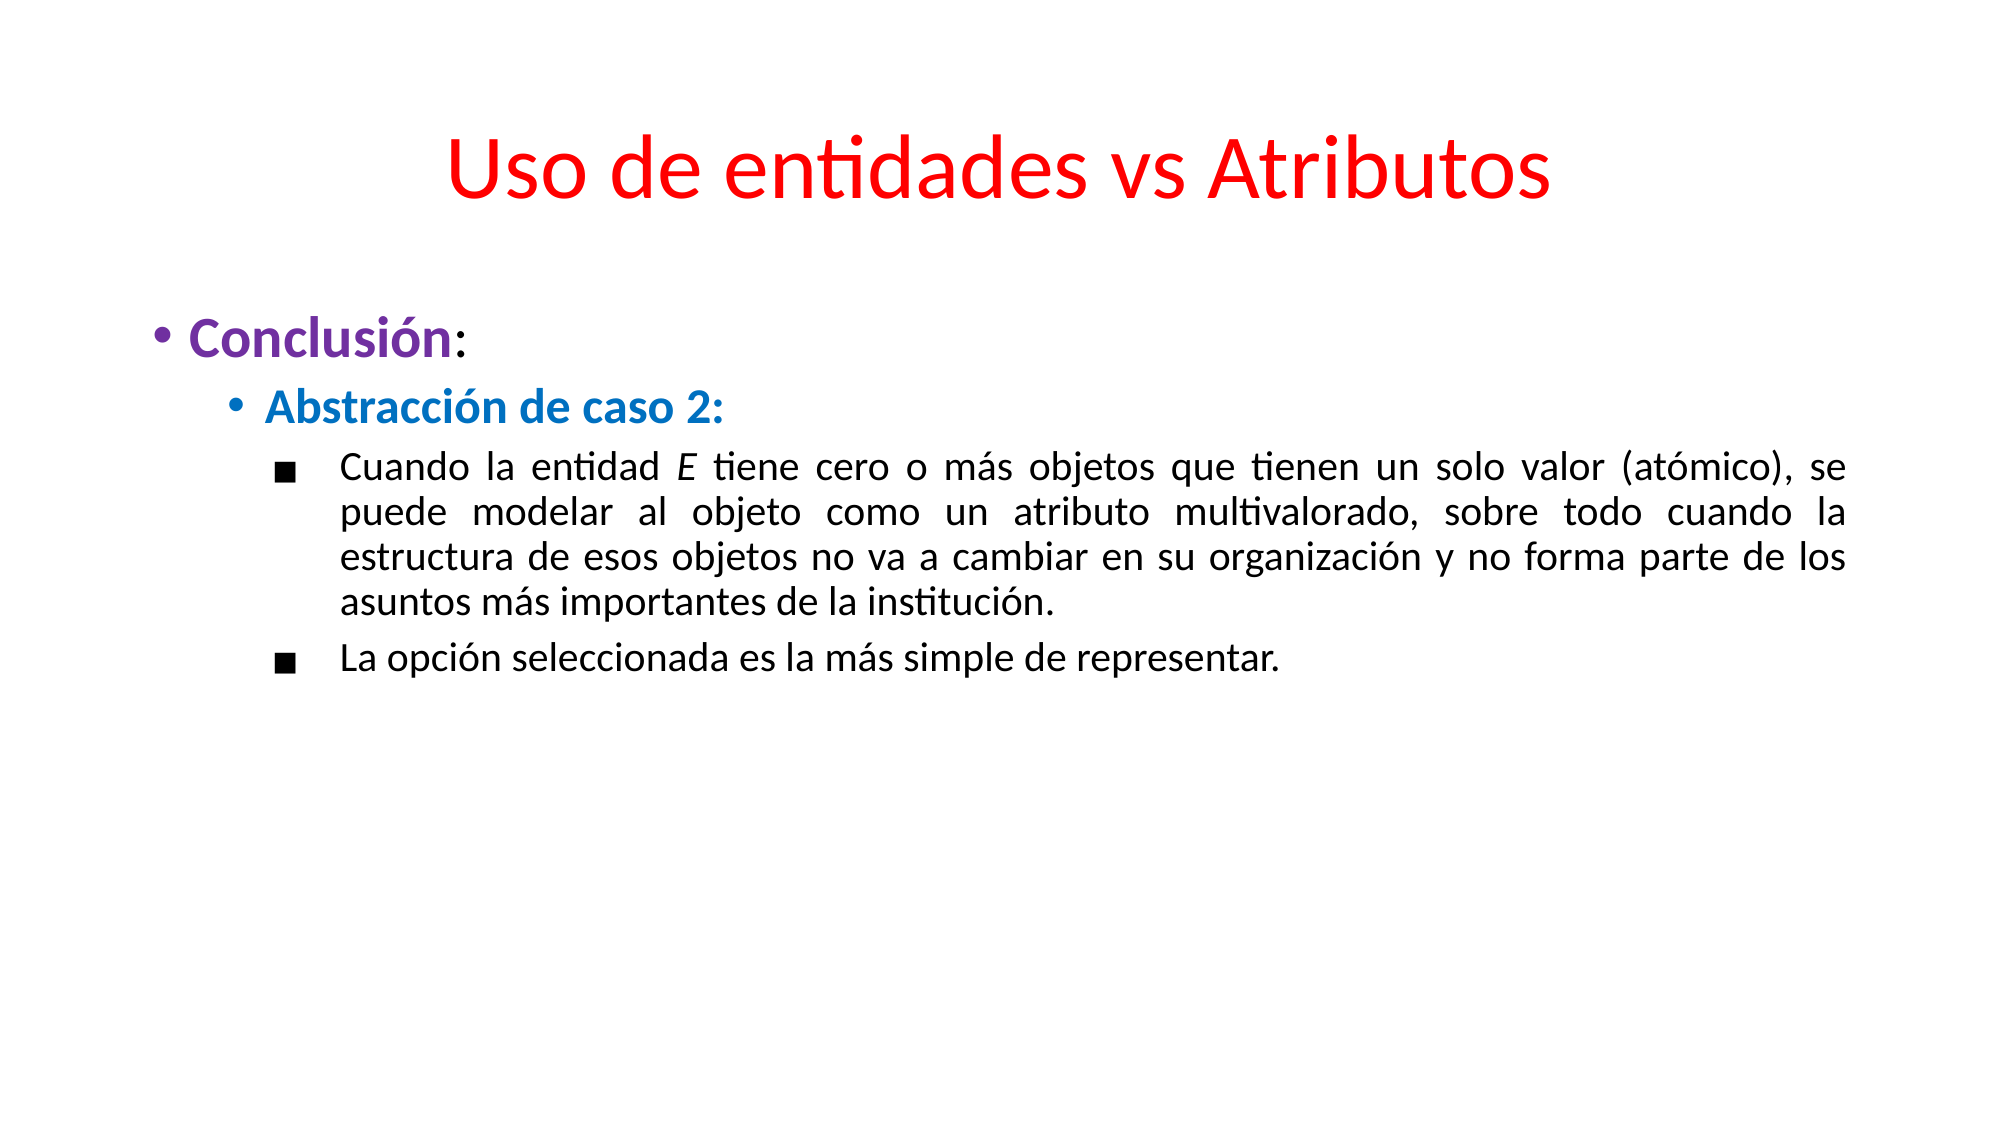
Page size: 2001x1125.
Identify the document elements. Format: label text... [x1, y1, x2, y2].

list Conclusión: Abstracción de caso 2: Cuando la entidad E tiene cero o más objetos que tienen un solo valor (atómico), se puede modelar al objeto como un atributo multivalorado, sobre todo cuando la estructura de esos objetos no va a cambiar en su organización y no forma parte de los asuntos más importantes de la institución. La opción seleccionada es la más simple de representar. [137, 299, 1863, 1014]
title Uso de entidades vs Atributos [137, 59, 1863, 278]
